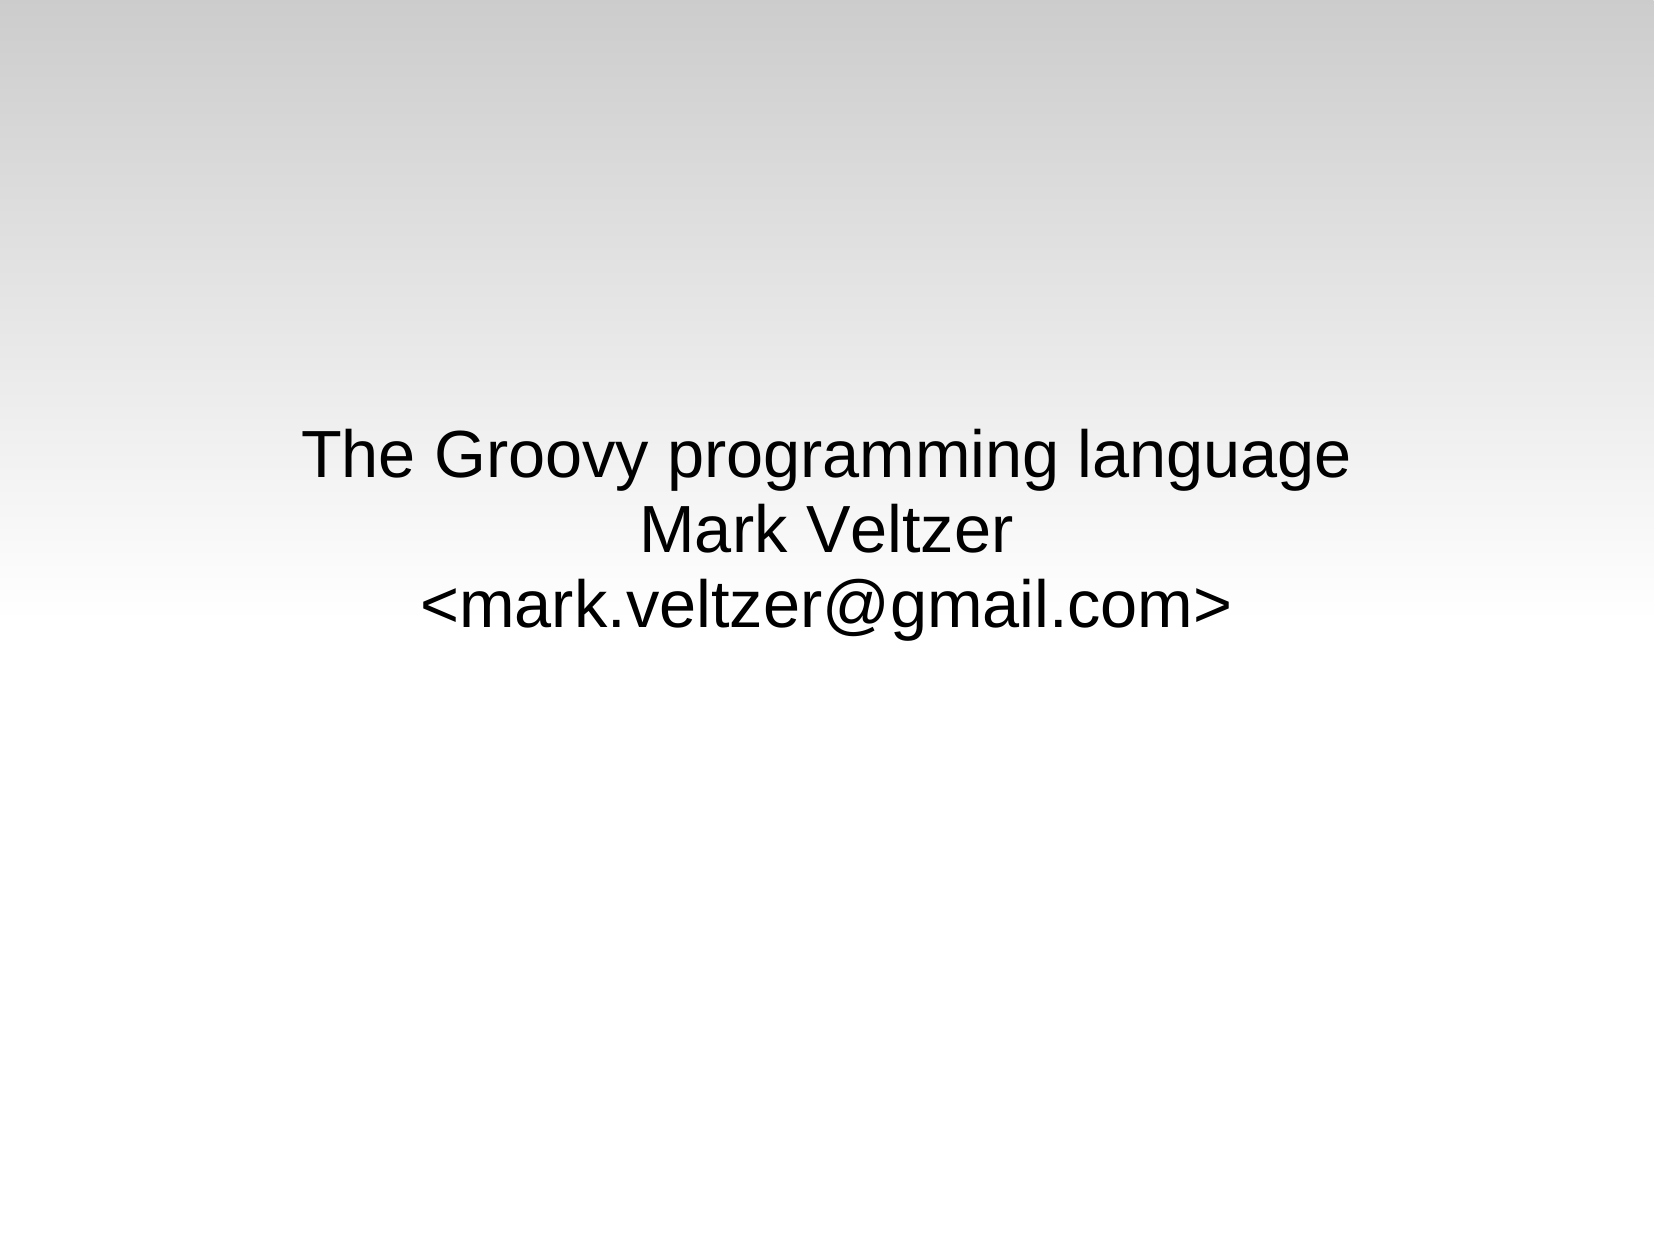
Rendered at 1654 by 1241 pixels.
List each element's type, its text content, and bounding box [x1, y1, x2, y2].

subtitle The Groovy programming language Mark Veltzer <mark.veltzer@gmail.com> [82, 49, 1571, 1109]
